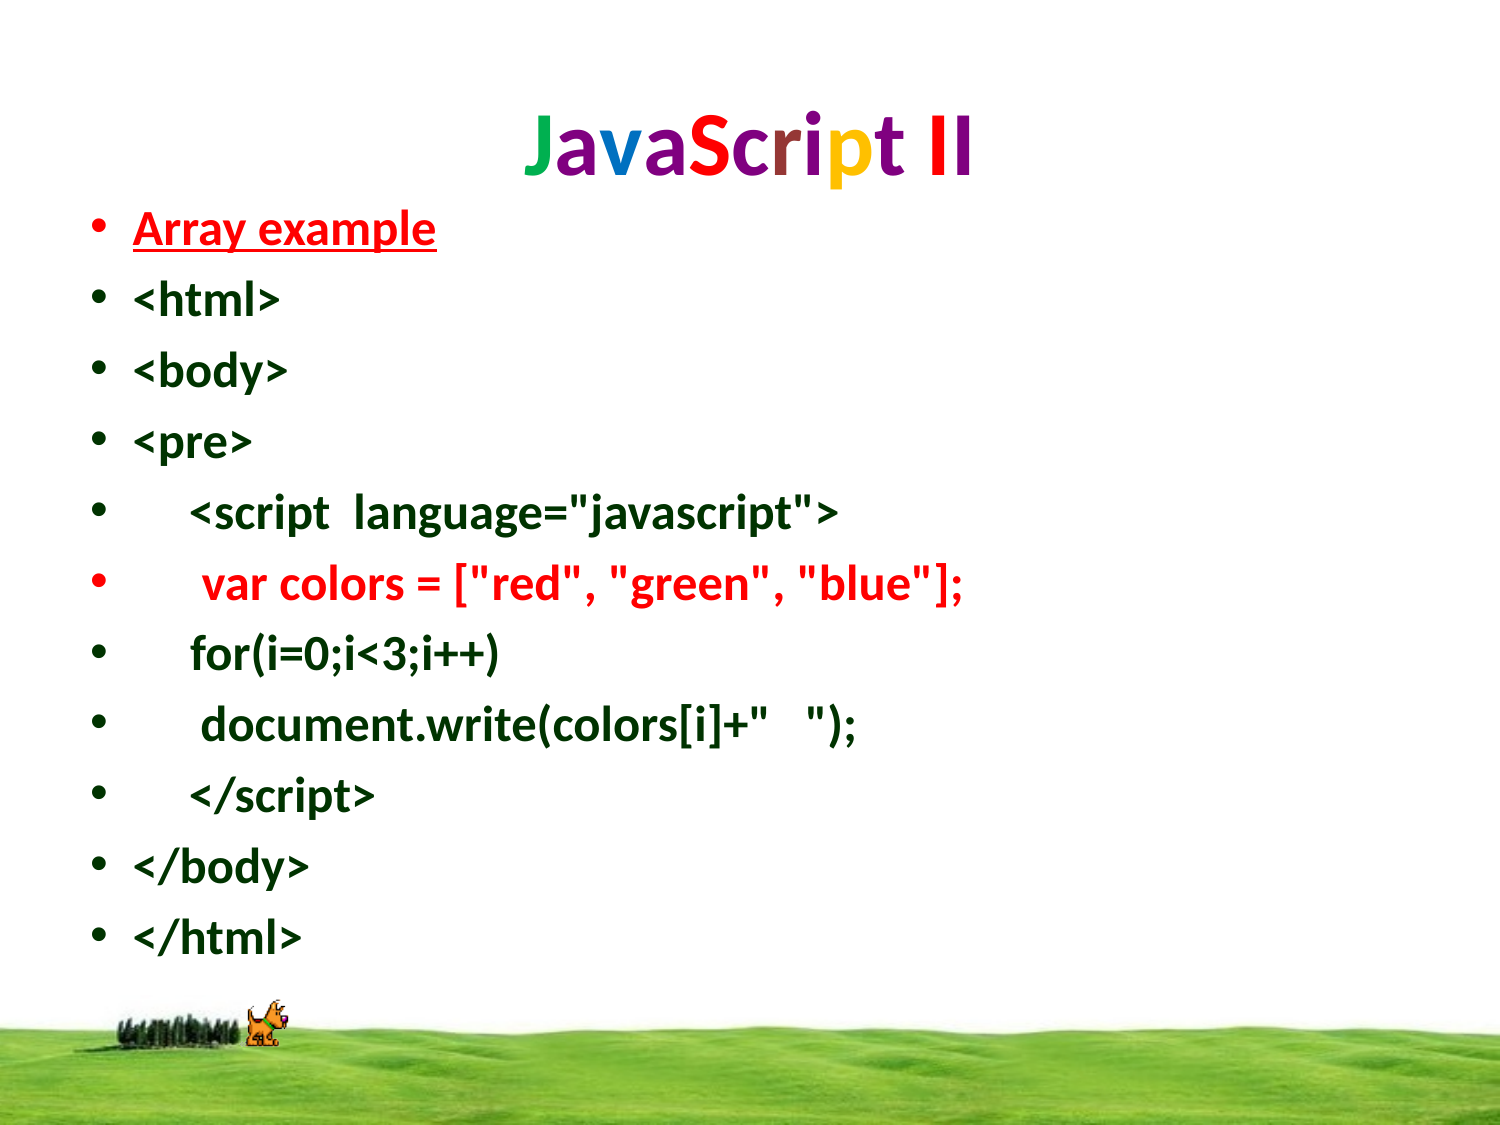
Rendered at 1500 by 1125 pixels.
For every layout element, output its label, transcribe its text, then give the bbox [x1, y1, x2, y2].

title JavaScript II [75, 45, 1425, 233]
picture [0, 995, 1500, 1125]
list Array example <html> <body> <pre> <script language="javascript"> var colors = ["red", "green", "blue"]; for(i=0;i<3;i++) document.write(colors[i]+" "); </script> </body> </html> [75, 187, 1338, 975]
